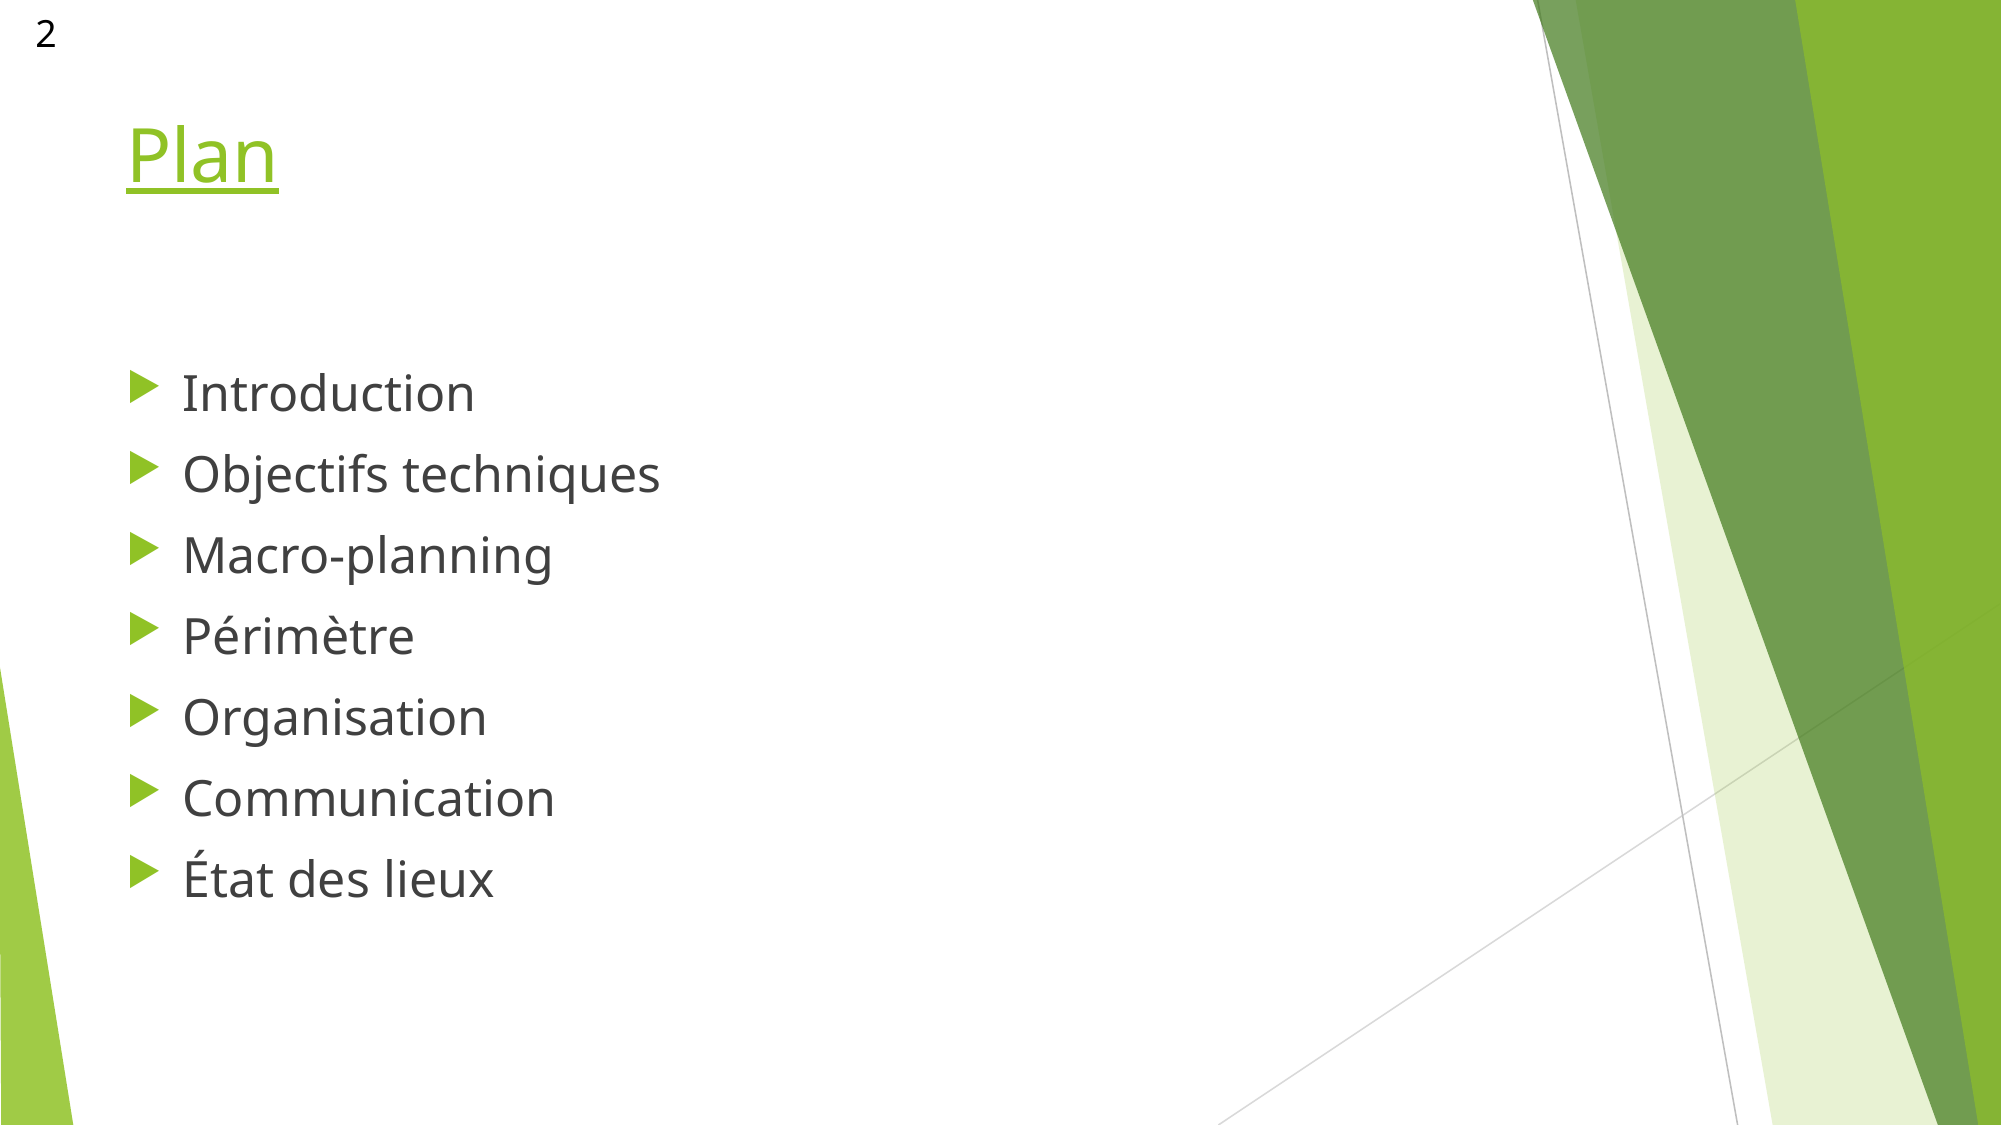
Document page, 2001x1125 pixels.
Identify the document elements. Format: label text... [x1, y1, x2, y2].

title Plan [111, 99, 1522, 317]
list Introduction Objectifs techniques Macro-planning Périmètre Organisation Communication État des lieux [111, 354, 1055, 992]
